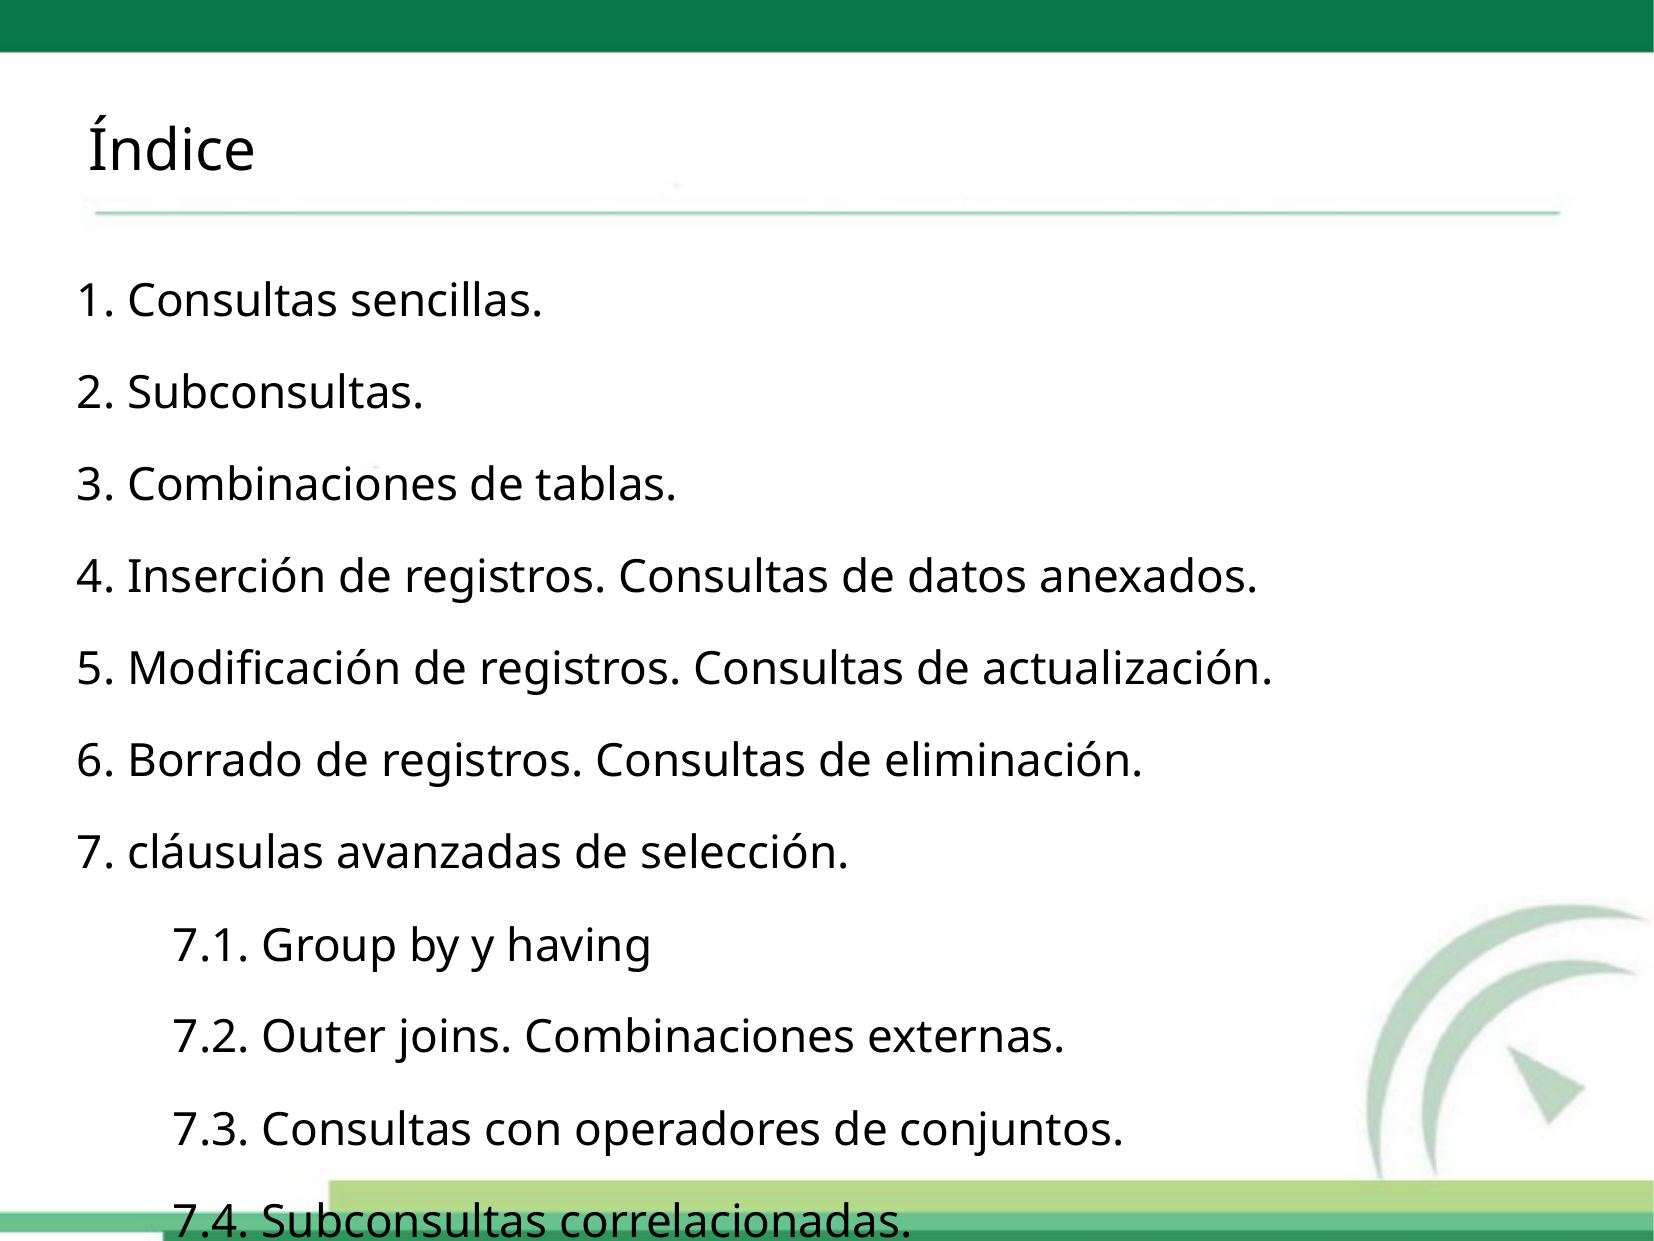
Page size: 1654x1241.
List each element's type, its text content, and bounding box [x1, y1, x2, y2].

picture [0, 0, 1654, 1241]
title Índice [88, 88, 1577, 207]
list 1. Consultas sencillas. 2. Subconsultas. 3. Combinaciones de tablas. 4. Inserción de registros. Consultas de datos anexados. 5. Modificación de registros. Consultas de actualización. 6. Borrado de registros. Consultas de eliminación. 7. cláusulas avanzadas de selección. 7.1. Group by y having 7.2. Outer joins. Combinaciones externas. 7.3. Consultas con operadores de conjuntos. 7.4. Subconsultas correlacionadas. 8. Control de transacciones en SQL. [76, 236, 1565, 1201]
